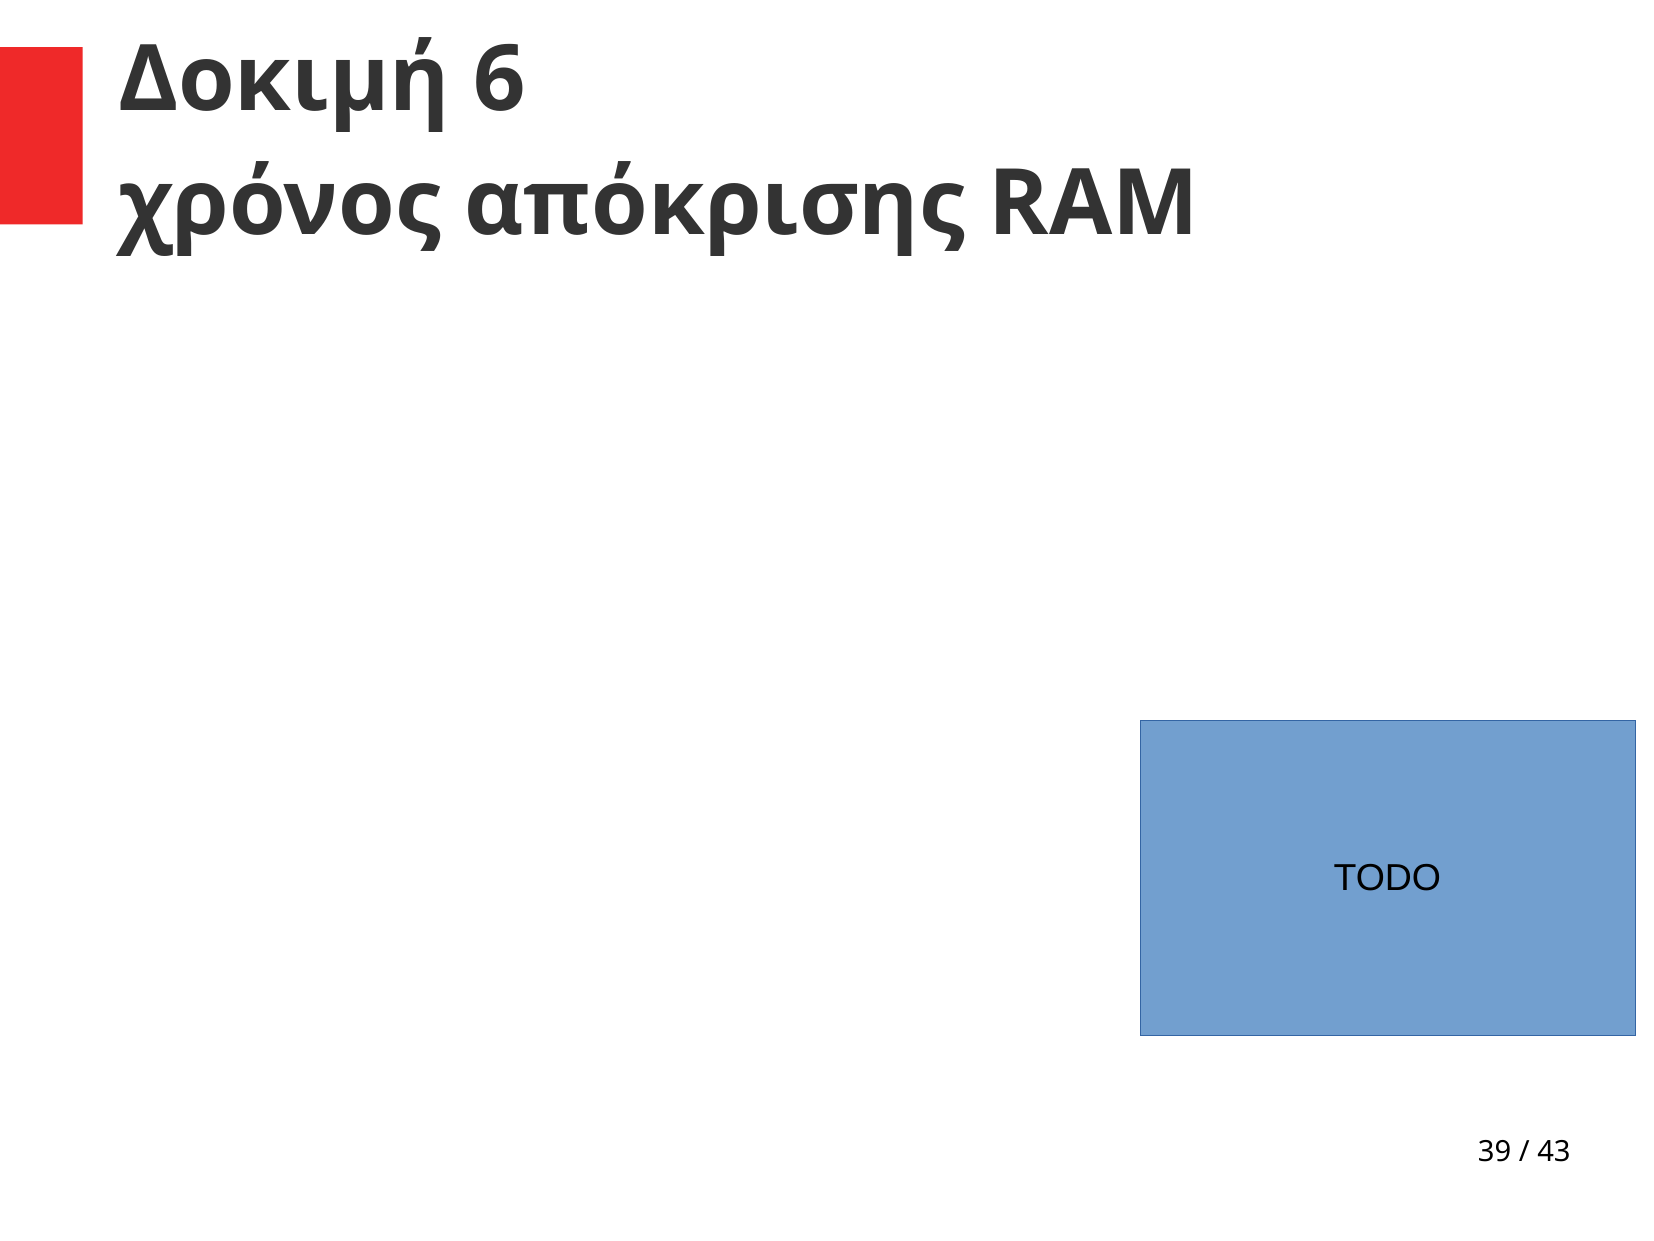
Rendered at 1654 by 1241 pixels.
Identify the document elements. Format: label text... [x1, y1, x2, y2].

title Δοκιμή 6 χρόνος απόκρισης RAM [118, 30, 1606, 245]
text_box TODO [1140, 720, 1636, 1036]
